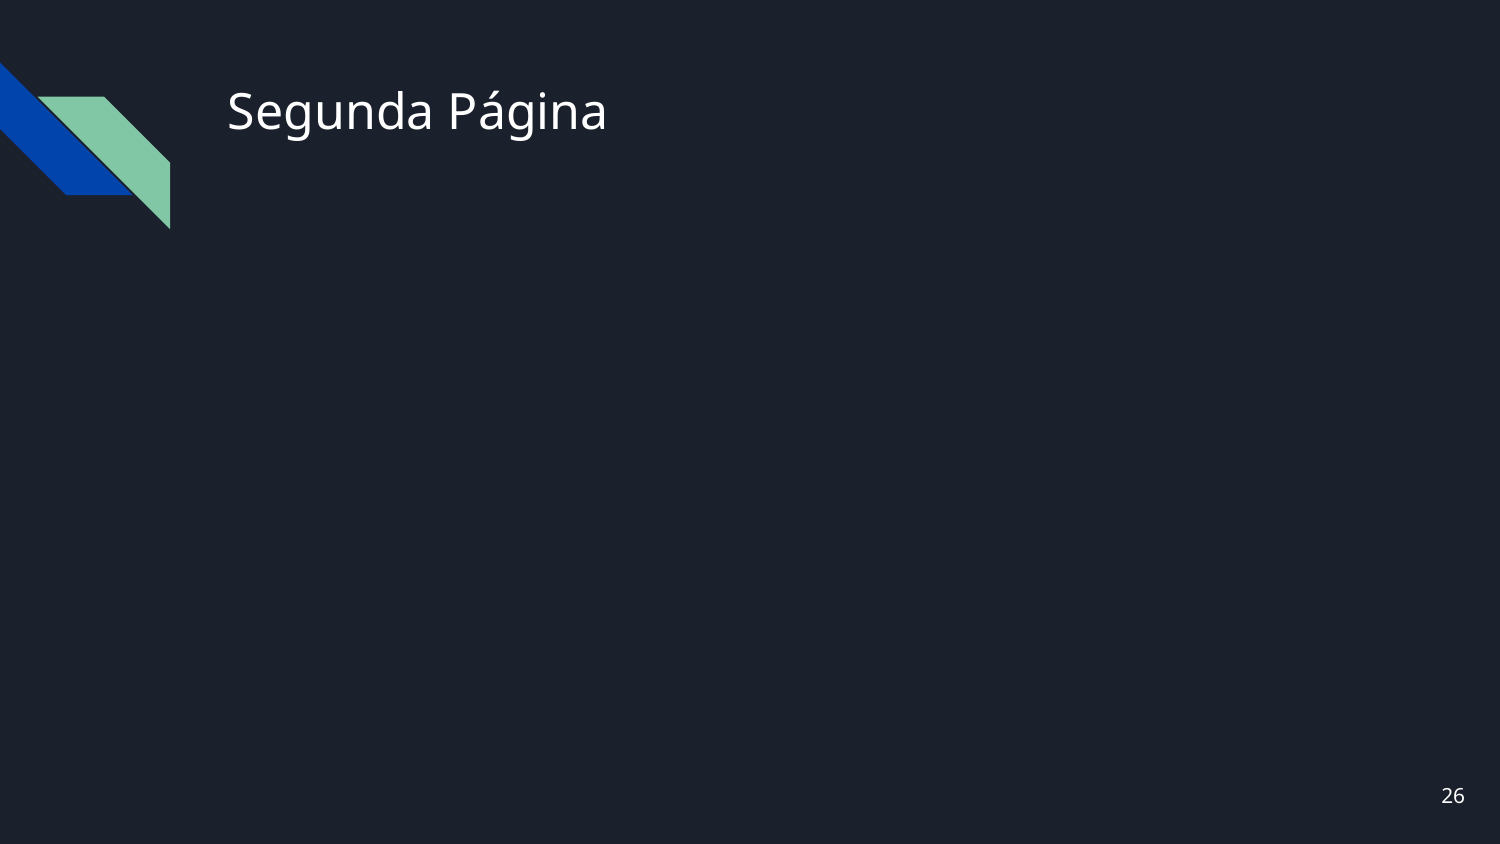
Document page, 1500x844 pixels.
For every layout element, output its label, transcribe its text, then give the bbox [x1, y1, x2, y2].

slide_number <número> [1389, 764, 1480, 830]
title Segunda Página [212, 64, 1368, 215]
